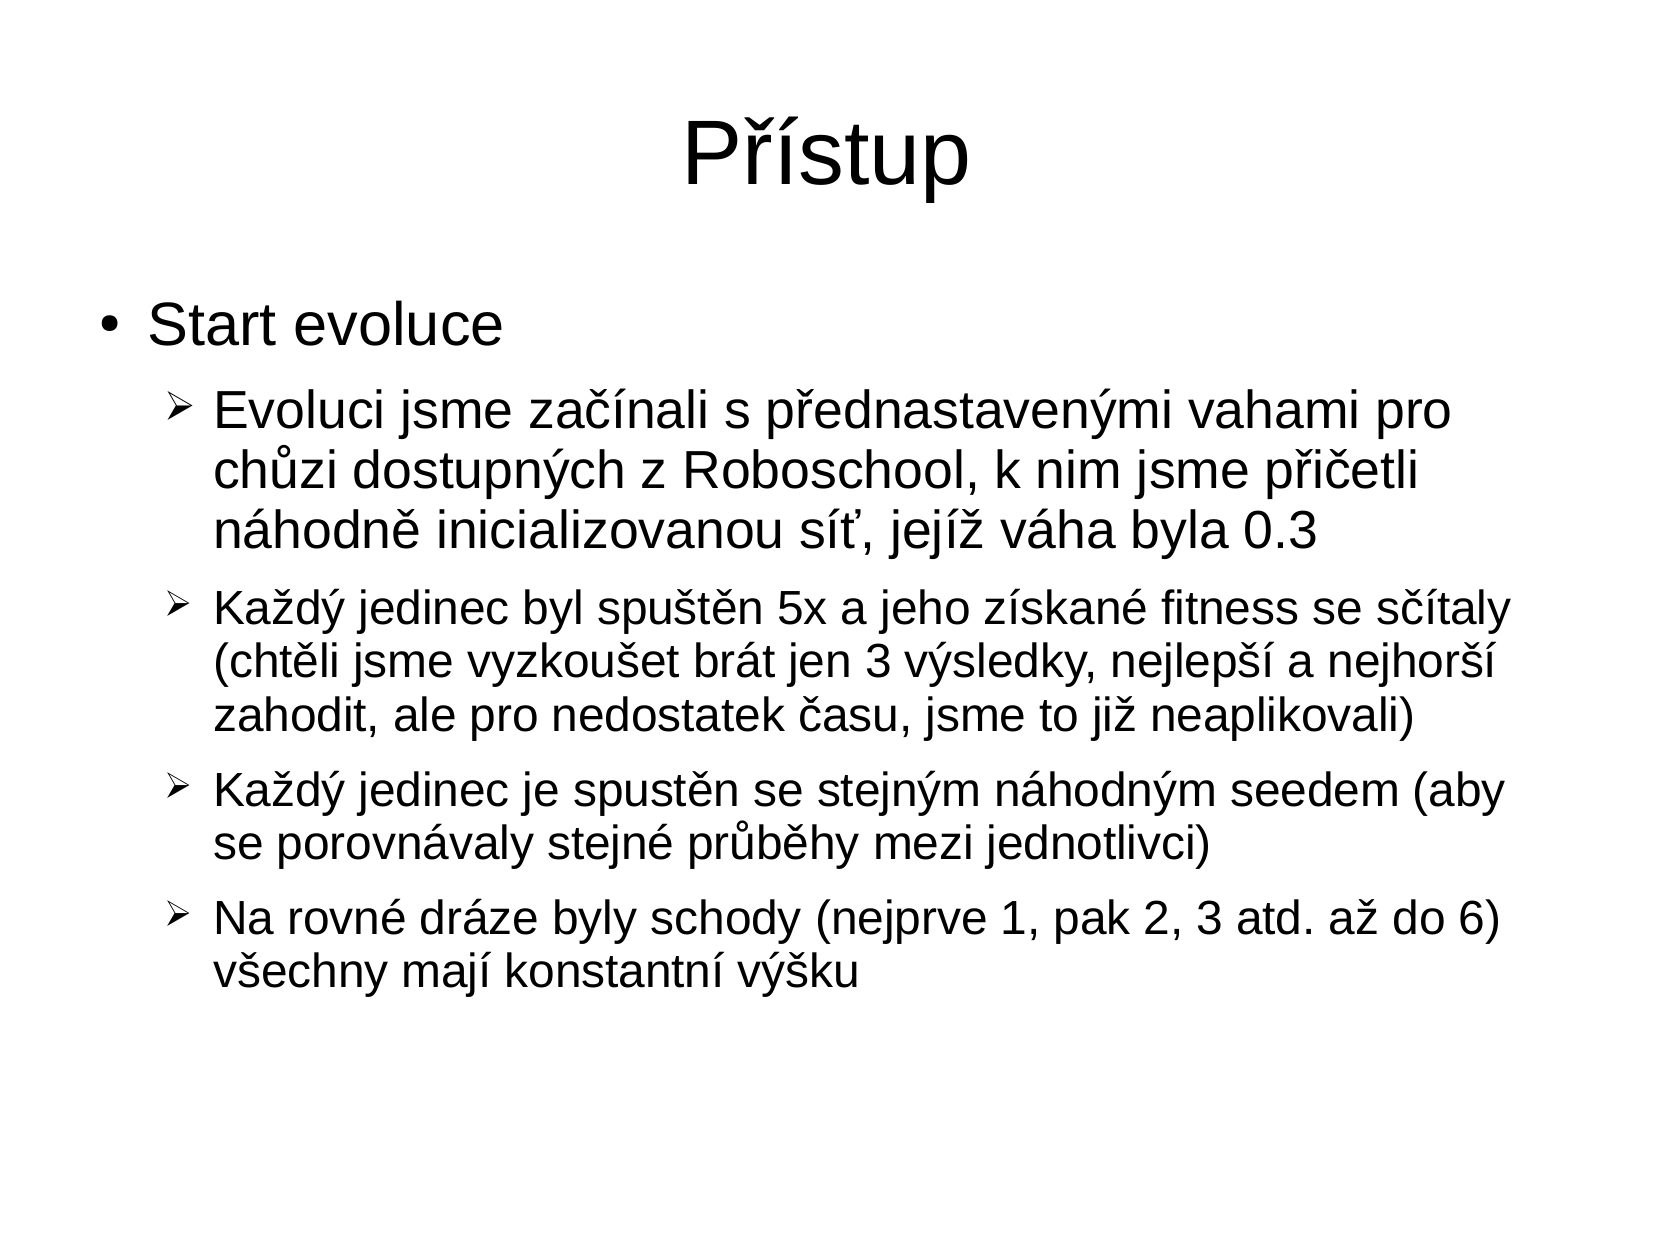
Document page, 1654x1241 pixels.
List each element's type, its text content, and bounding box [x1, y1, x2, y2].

title Přístup [82, 49, 1571, 257]
list Start evoluce Evoluci jsme začínali s přednastavenými vahami pro chůzi dostupných z Roboschool, k nim jsme přičetli náhodně inicializovanou síť, jejíž váha byla 0.3 Každý jedinec byl spuštěn 5x a jeho získané fitness se sčítaly (chtěli jsme vyzkoušet brát jen 3 výsledky, nejlepší a nejhorší zahodit, ale pro nedostatek času, jsme to již neaplikovali) Každý jedinec je spustěn se stejným náhodným seedem (aby se porovnávaly stejné průběhy mezi jednotlivci) Na rovné dráze byly schody (nejprve 1, pak 2, 3 atd. až do 6) všechny mají konstantní výšku [82, 290, 1571, 1010]
